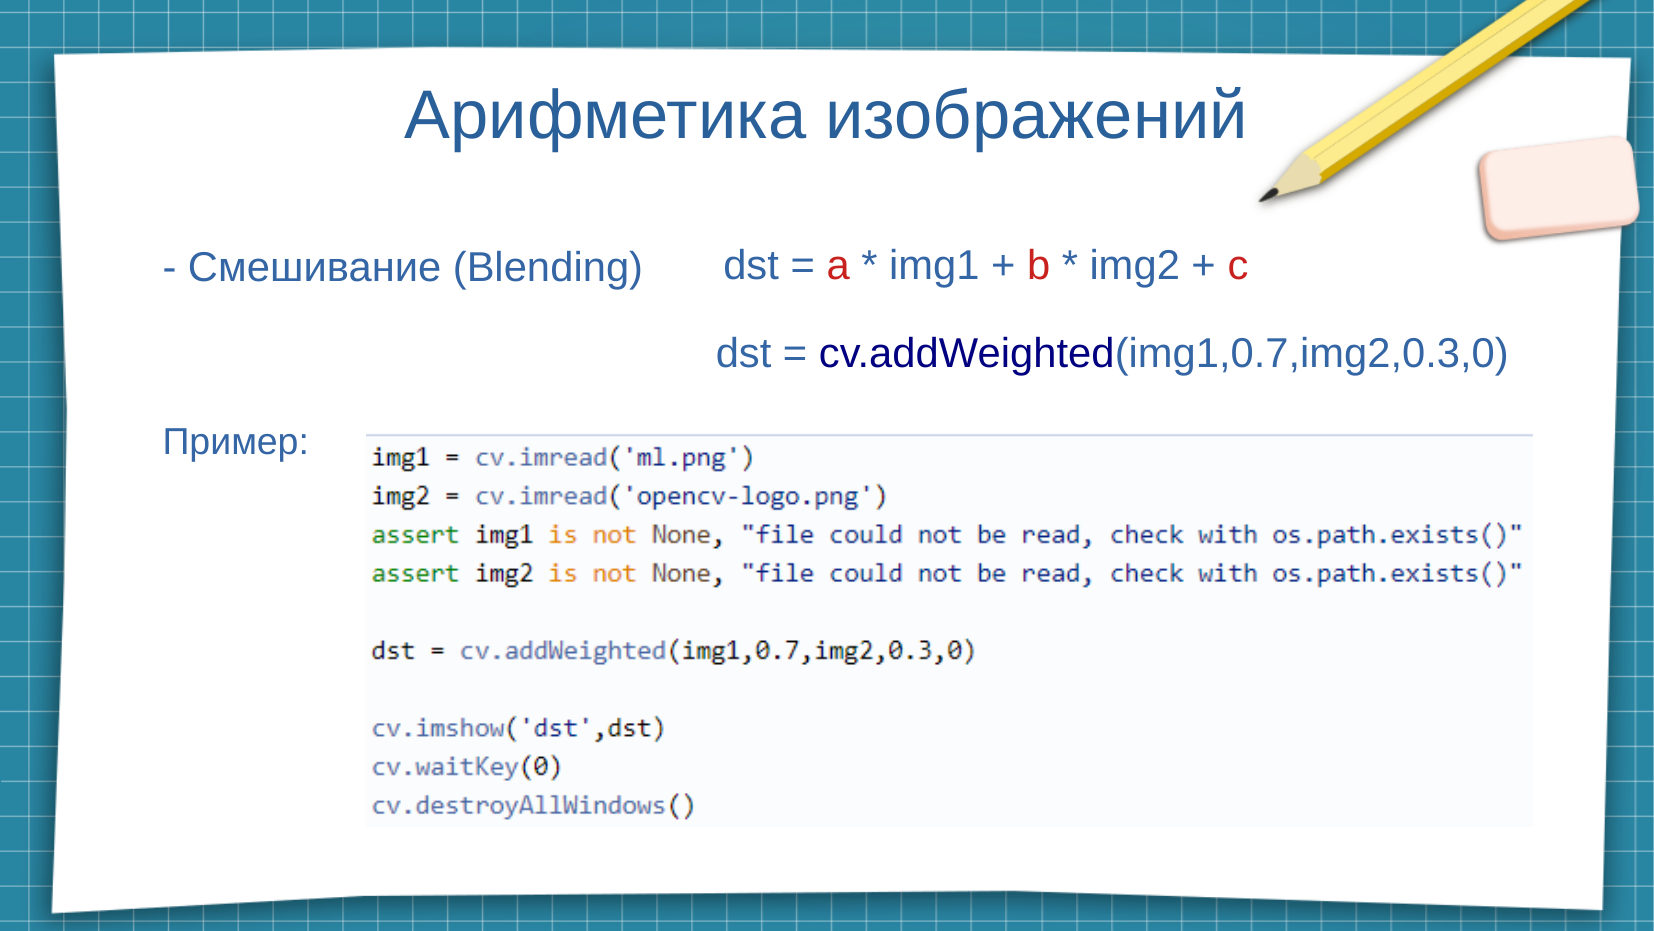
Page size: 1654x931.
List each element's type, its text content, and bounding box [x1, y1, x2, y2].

text_box dst = cv.addWeighted(img1,0.7,img2,0.3,0) [701, 322, 1536, 384]
picture [0, 0, 1654, 931]
text_box - Смешивание (Blending) [147, 236, 659, 298]
title Арифметика изображений [82, 37, 1571, 193]
text_box Пример: [147, 413, 324, 471]
text_box dst = a * img1 + b * img2 + c [708, 233, 1264, 296]
